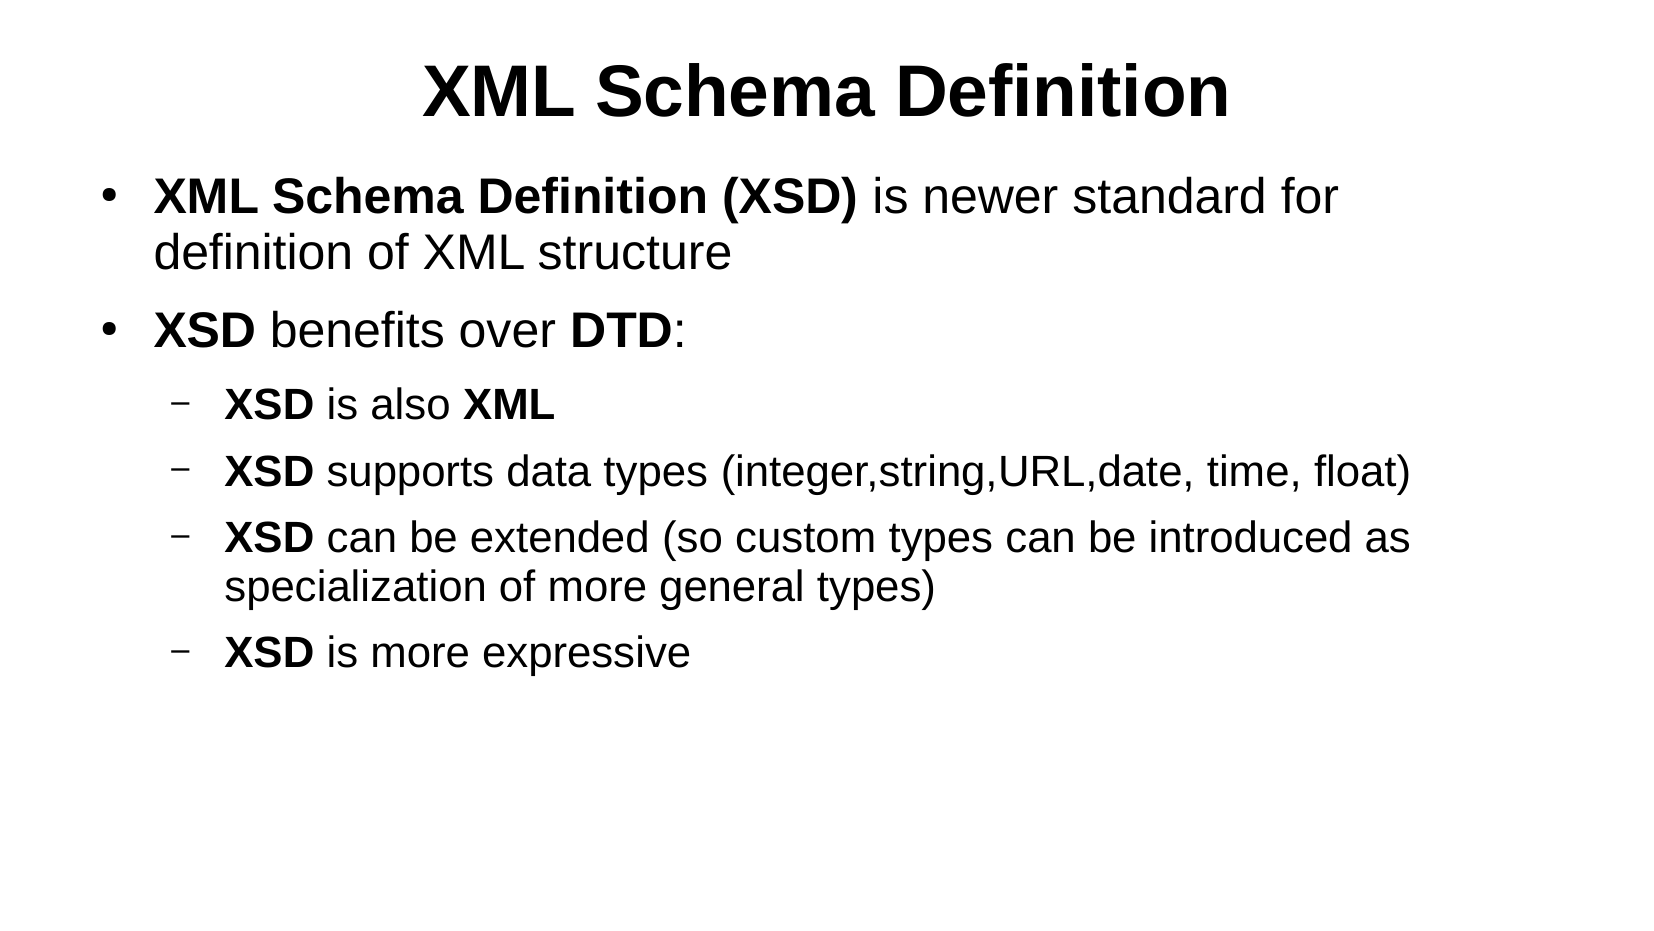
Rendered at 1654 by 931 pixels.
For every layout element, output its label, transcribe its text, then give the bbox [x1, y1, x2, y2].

title XML Schema Definition [82, 37, 1571, 147]
list XML Schema Definition (XSD) is newer standard for definition of XML structure XSD benefits over DTD: XSD is also XML XSD supports data types (integer,string,URL,date, time, float) XSD can be extended (so custom types can be introduced as specialization of more general types) XSD is more expressive [82, 168, 1538, 889]
